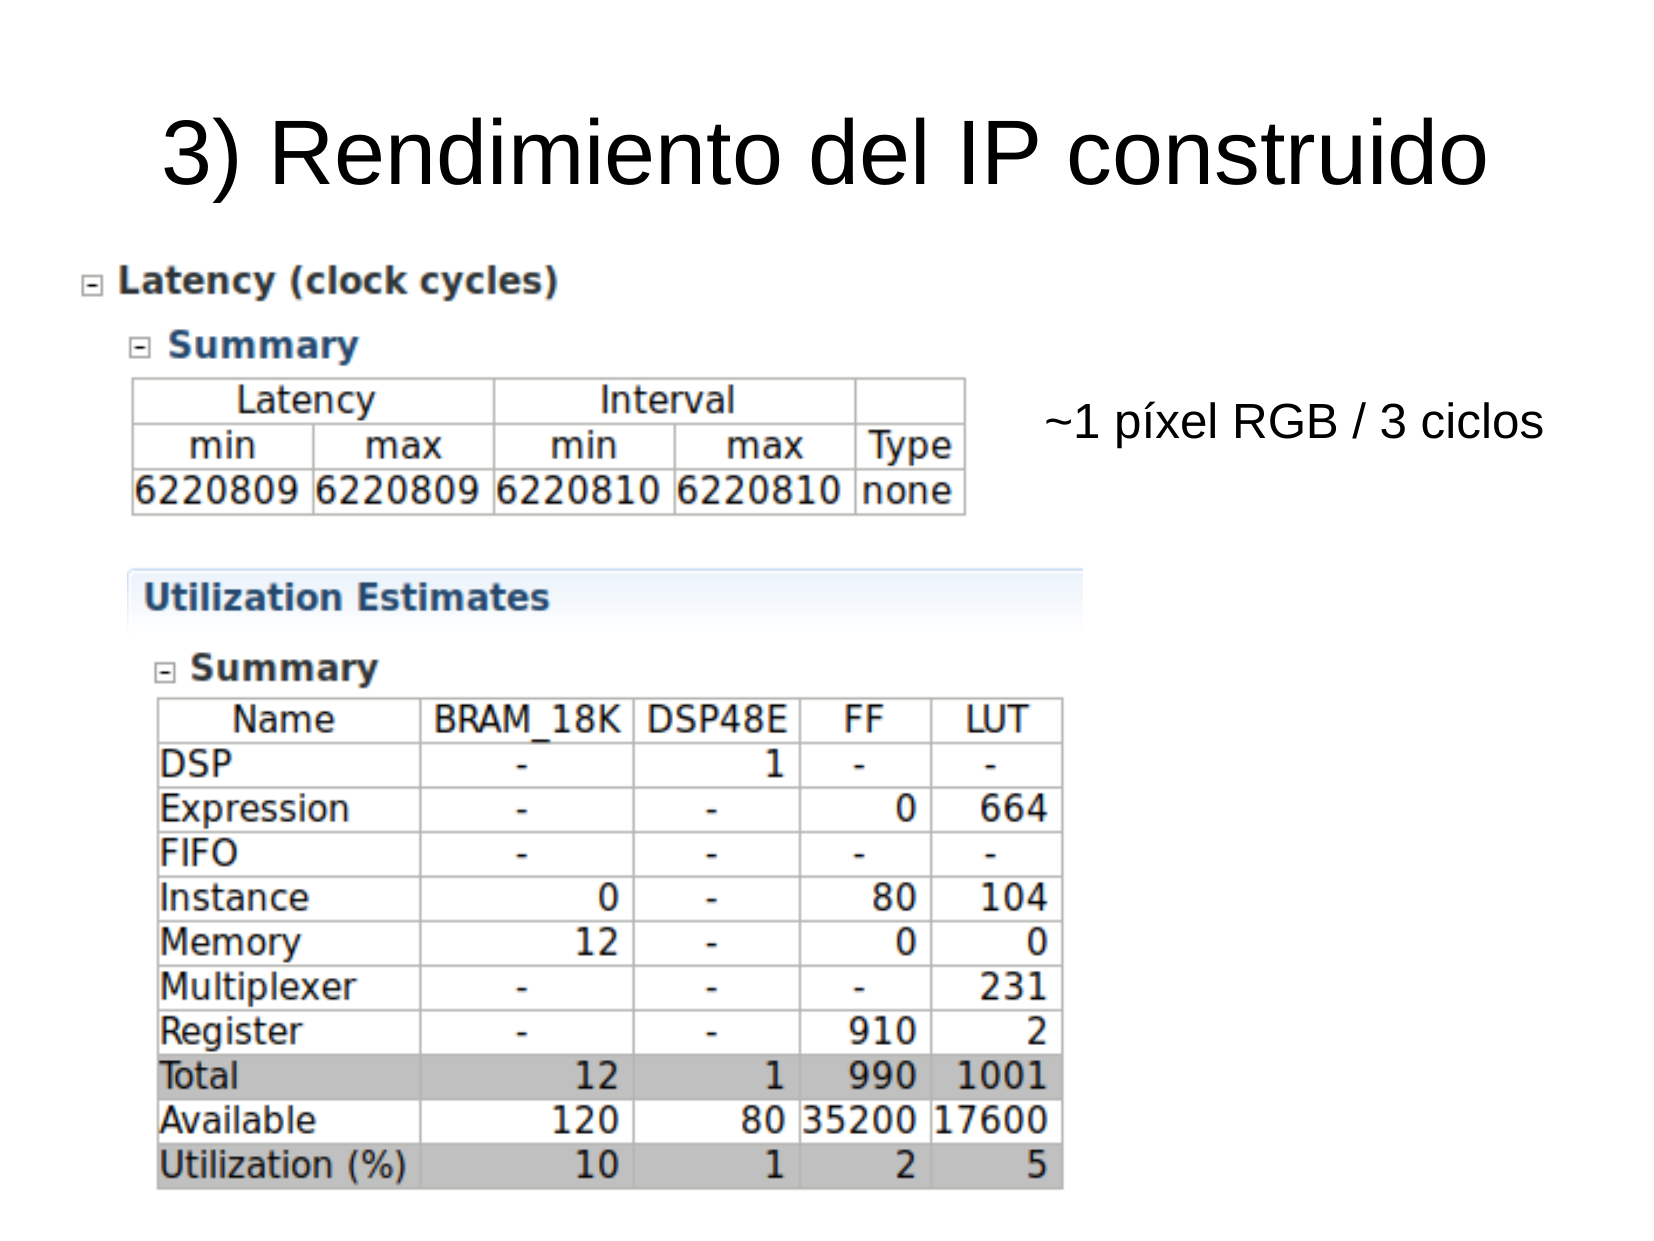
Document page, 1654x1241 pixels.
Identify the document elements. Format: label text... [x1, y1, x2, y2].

picture [127, 562, 1083, 1202]
title 3) Rendimiento del IP construido [82, 49, 1571, 257]
picture [68, 254, 981, 526]
list ~1 píxel RGB / 3 ciclos [991, 394, 1611, 478]
